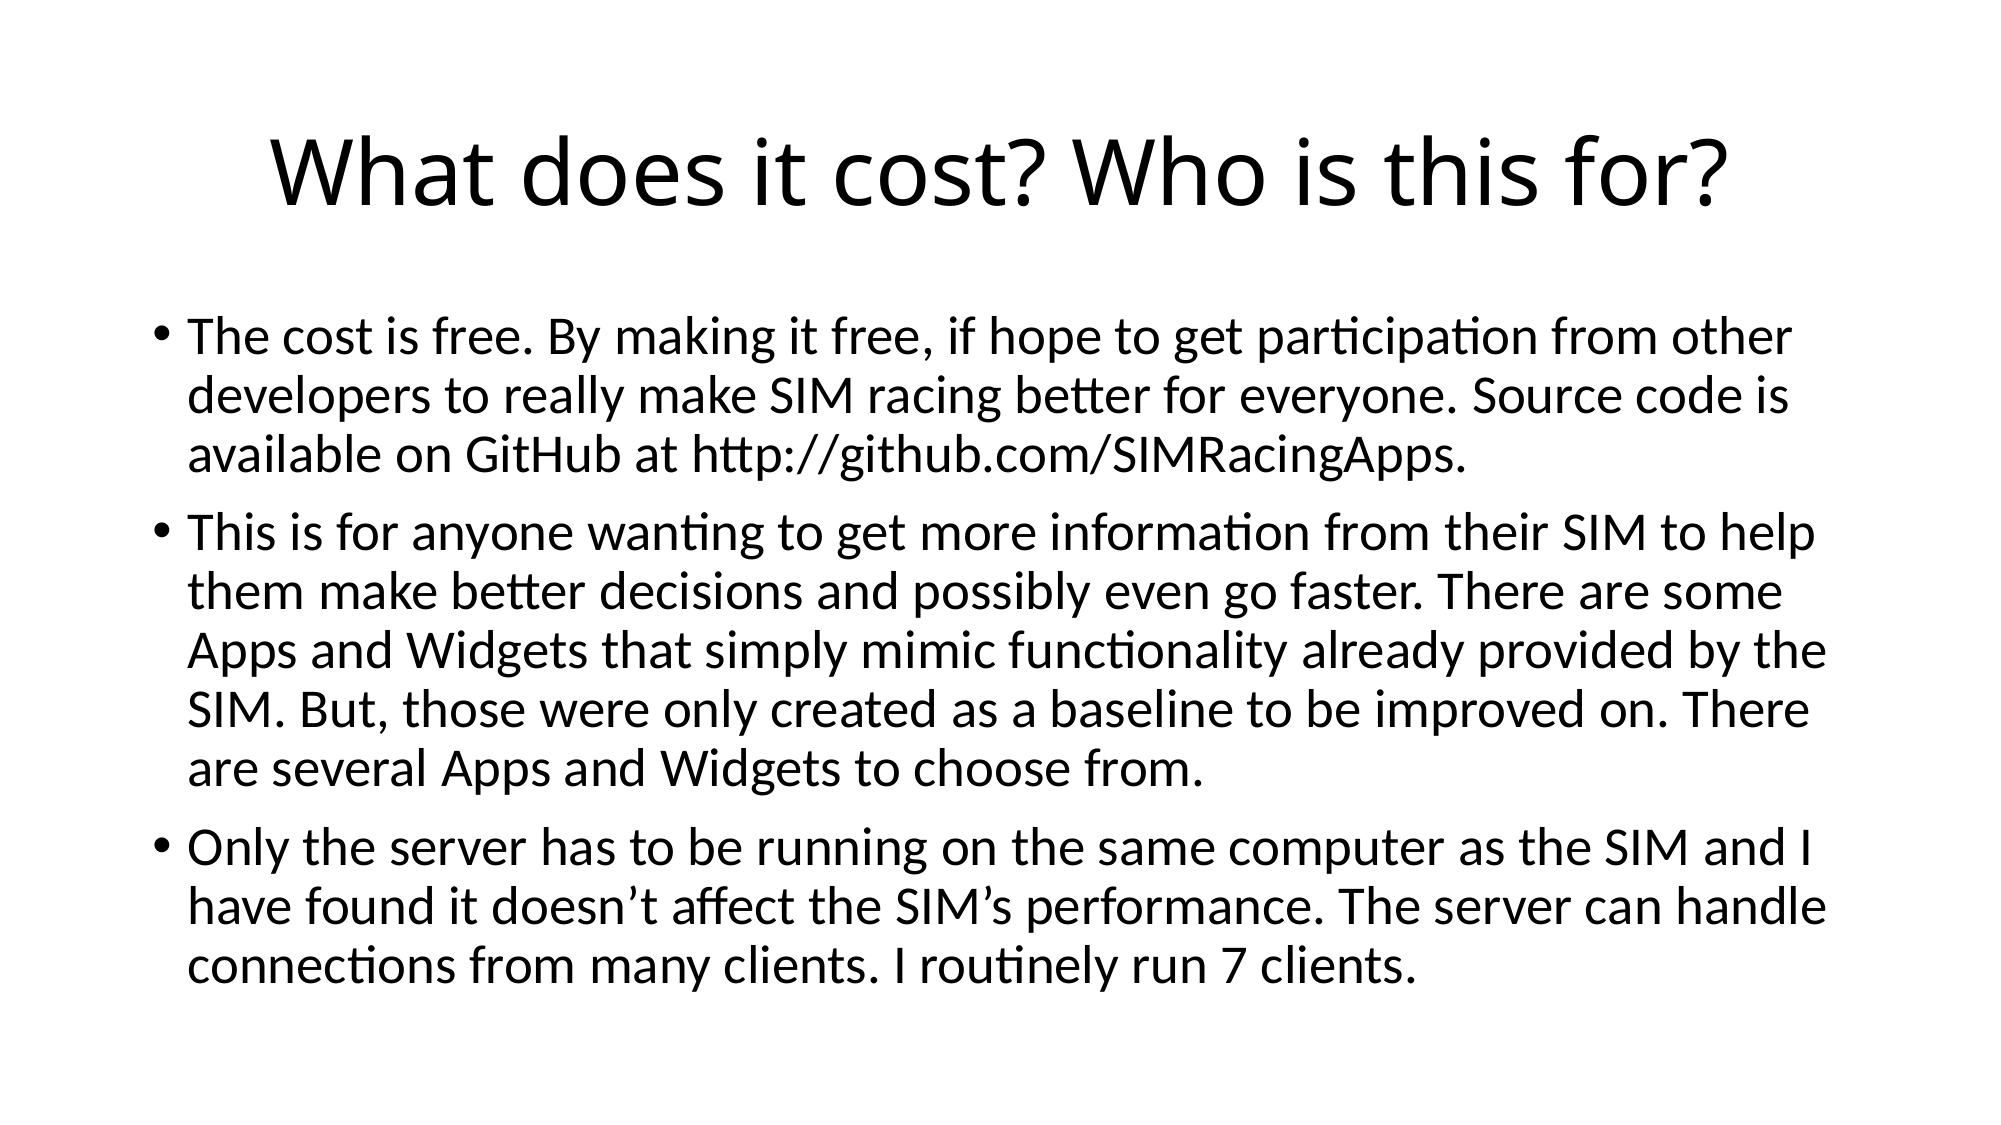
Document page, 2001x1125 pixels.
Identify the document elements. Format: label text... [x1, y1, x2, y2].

list The cost is free. By making it free, if hope to get participation from other developers to really make SIM racing better for everyone. Source code is available on GitHub at http://github.com/SIMRacingApps. This is for anyone wanting to get more information from their SIM to help them make better decisions and possibly even go faster. There are some Apps and Widgets that simply mimic functionality already provided by the SIM. But, those were only created as a baseline to be improved on. There are several Apps and Widgets to choose from. Only the server has to be running on the same computer as the SIM and I have found it doesn’t affect the SIM’s performance. The server can handle connections from many clients. I routinely run 7 clients. [137, 299, 1863, 1014]
title What does it cost? Who is this for? [137, 59, 1863, 278]
